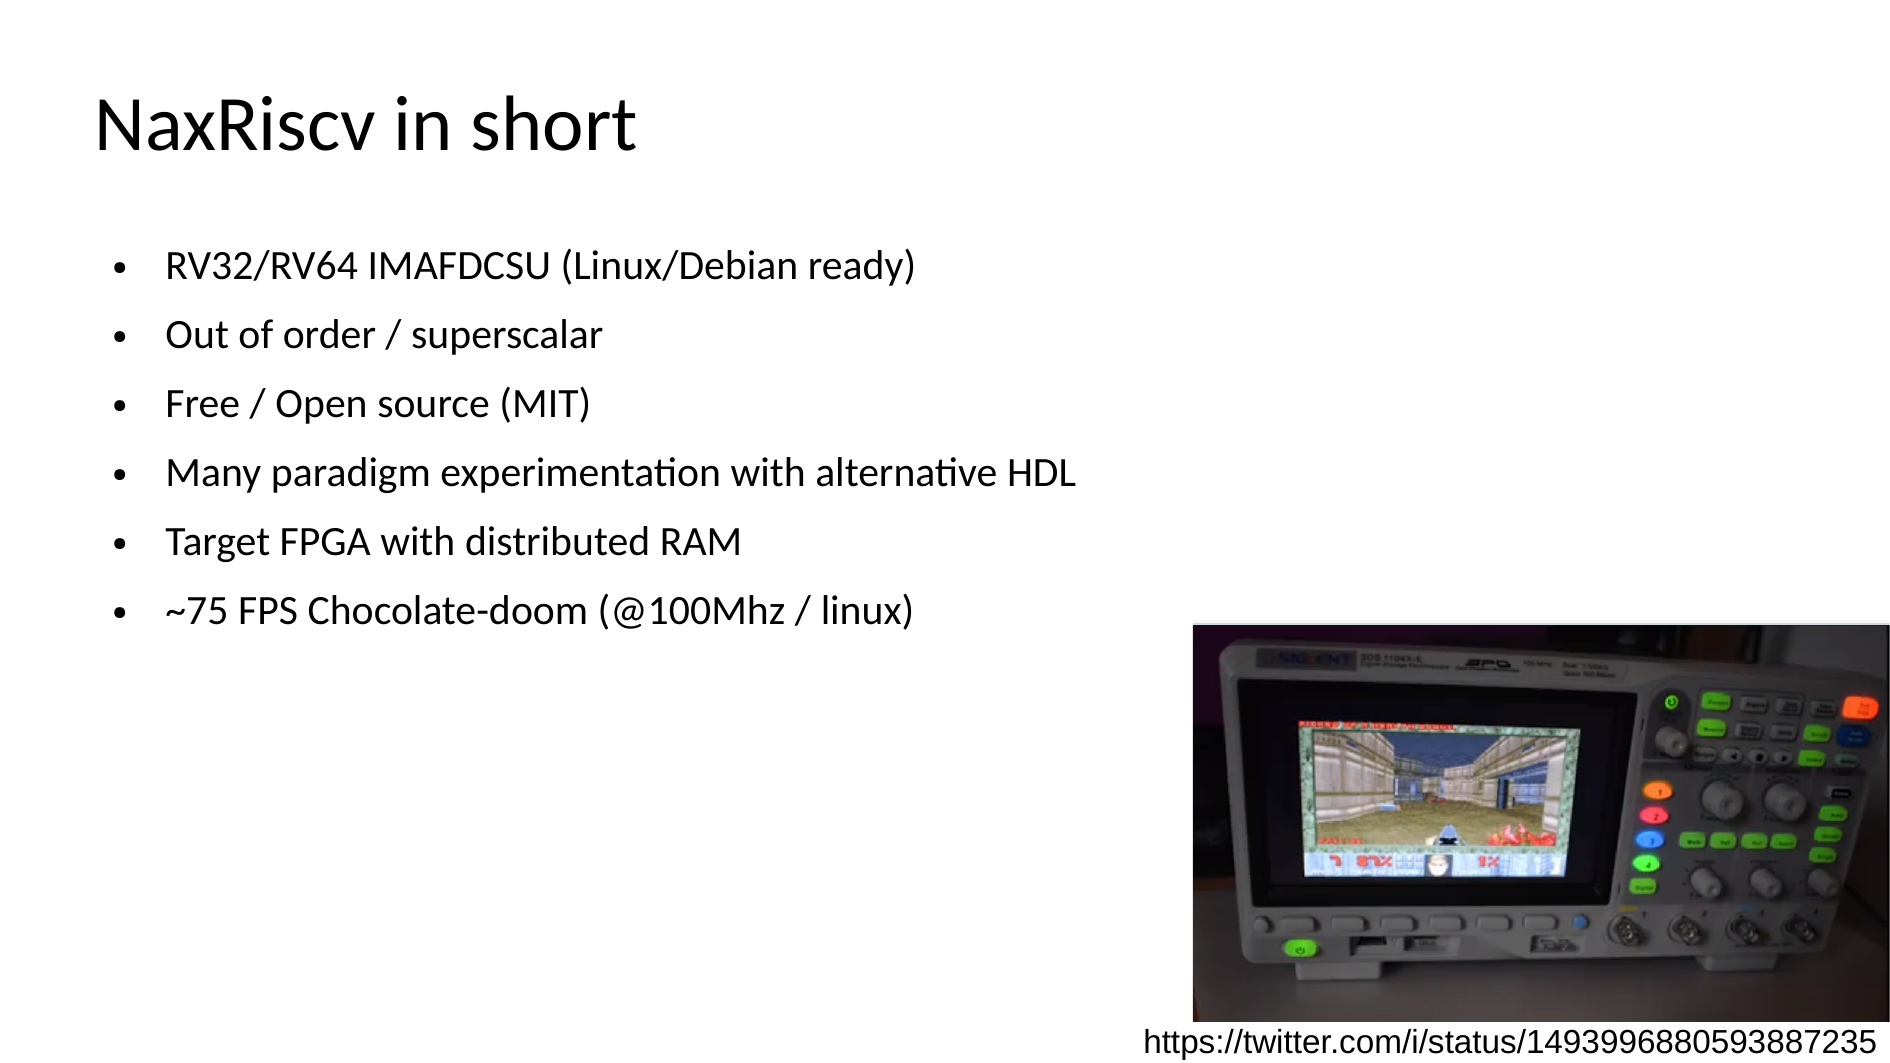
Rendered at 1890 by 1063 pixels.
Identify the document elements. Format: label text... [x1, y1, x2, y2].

picture [1192, 620, 1890, 1015]
list RV32/RV64 IMAFDCSU (Linux/Debian ready) Out of order / superscalar Free / Open source (MIT) Many paradigm experimentation with alternative HDL Target FPGA with distributed RAM ~75 FPS Chocolate-doom (@100Mhz / linux) [94, 248, 1878, 1063]
text_box https://twitter.com/i/status/1493996880593887235 [1128, 1015, 1890, 1063]
title NaxRiscv in short [94, 42, 1796, 220]
